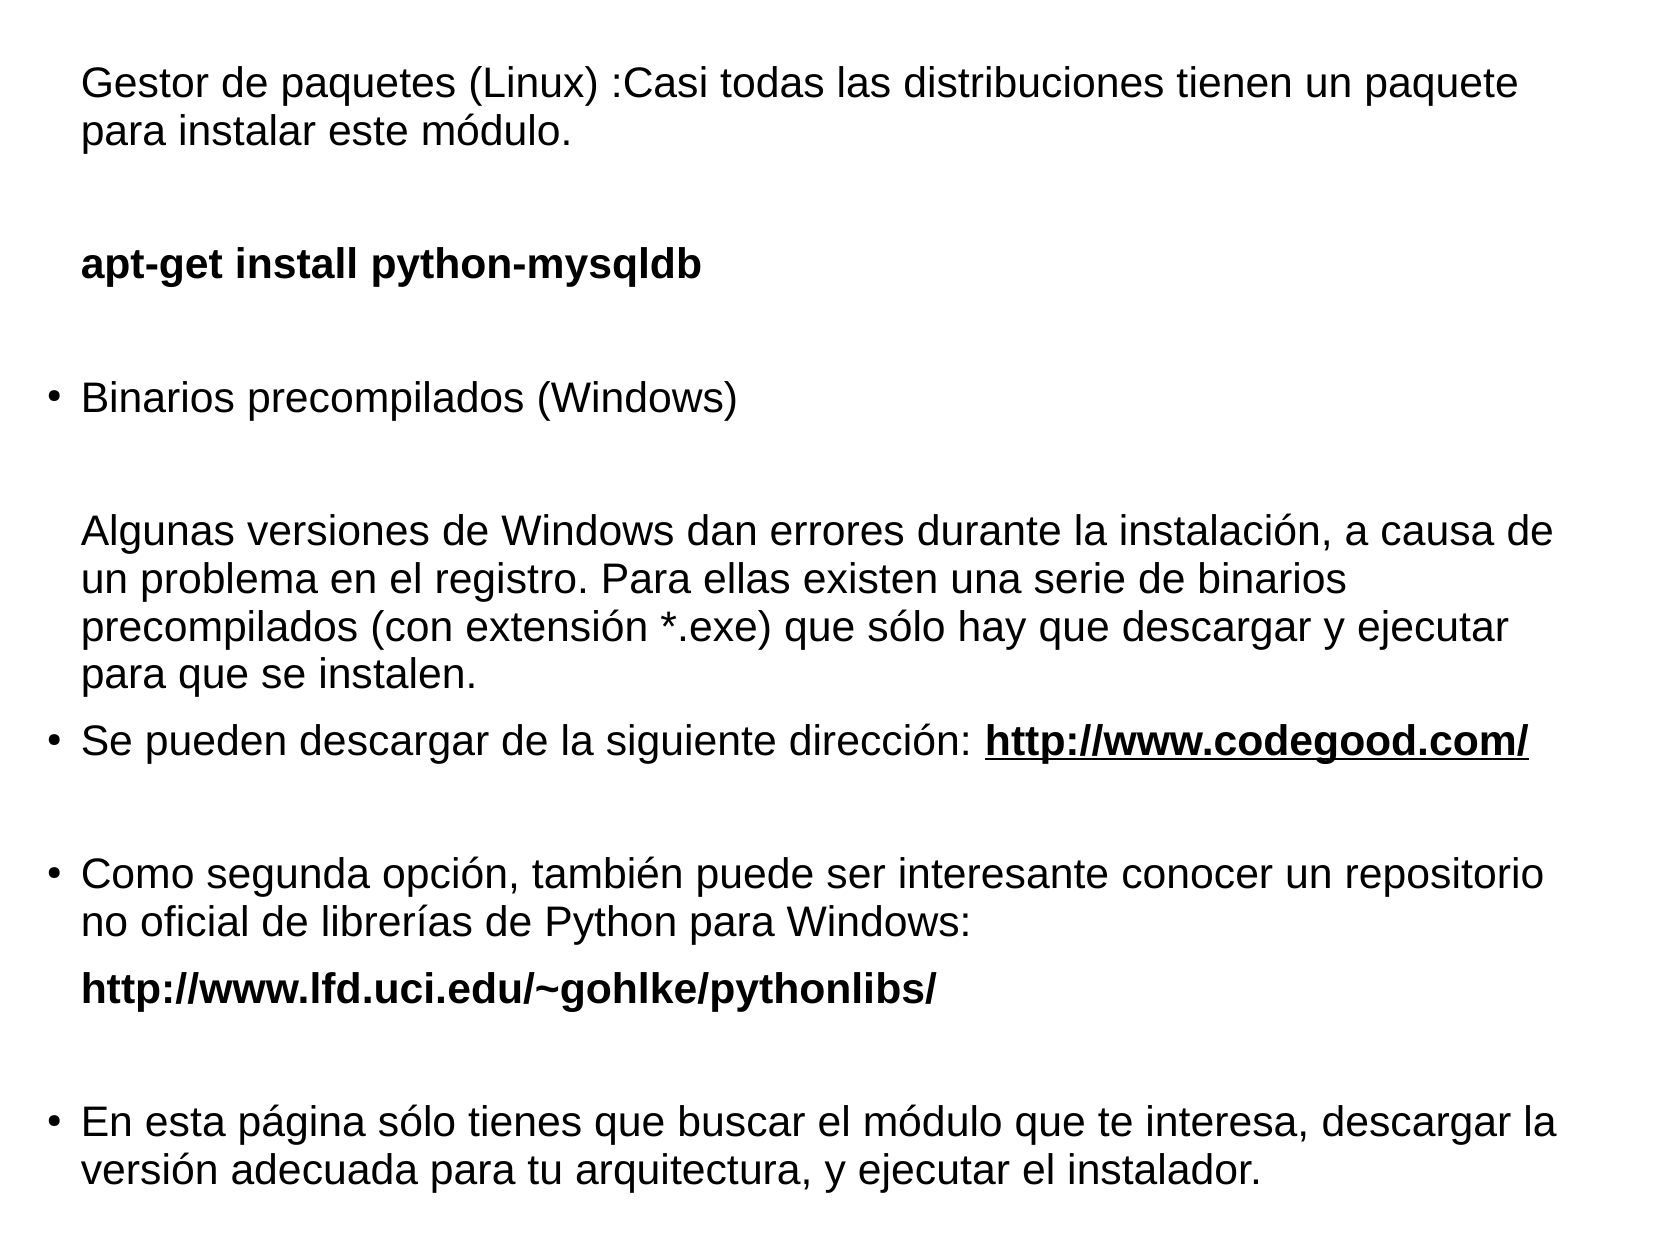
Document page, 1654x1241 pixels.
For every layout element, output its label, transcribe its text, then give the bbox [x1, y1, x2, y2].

list Gestor de paquetes (Linux) :Casi todas las distribuciones tienen un paquete para instalar este módulo. apt-get install python-mysqldb Binarios precompilados (Windows) Algunas versiones de Windows dan errores durante la instalación, a causa de un problema en el registro. Para ellas existen una serie de binarios precompilados (con extensión *.exe) que sólo hay que descargar y ejecutar para que se instalen. Se pueden descargar de la siguiente dirección: http://www.codegood.com/ Como segunda opción, también puede ser interesante conocer un repositorio no oficial de librerías de Python para Windows: http://www.lfd.uci.edu/~gohlke/pythonlibs/ En esta página sólo tienes que buscar el módulo que te interesa, descargar la versión adecuada para tu arquitectura, y ejecutar el instalador. [35, 59, 1583, 1205]
